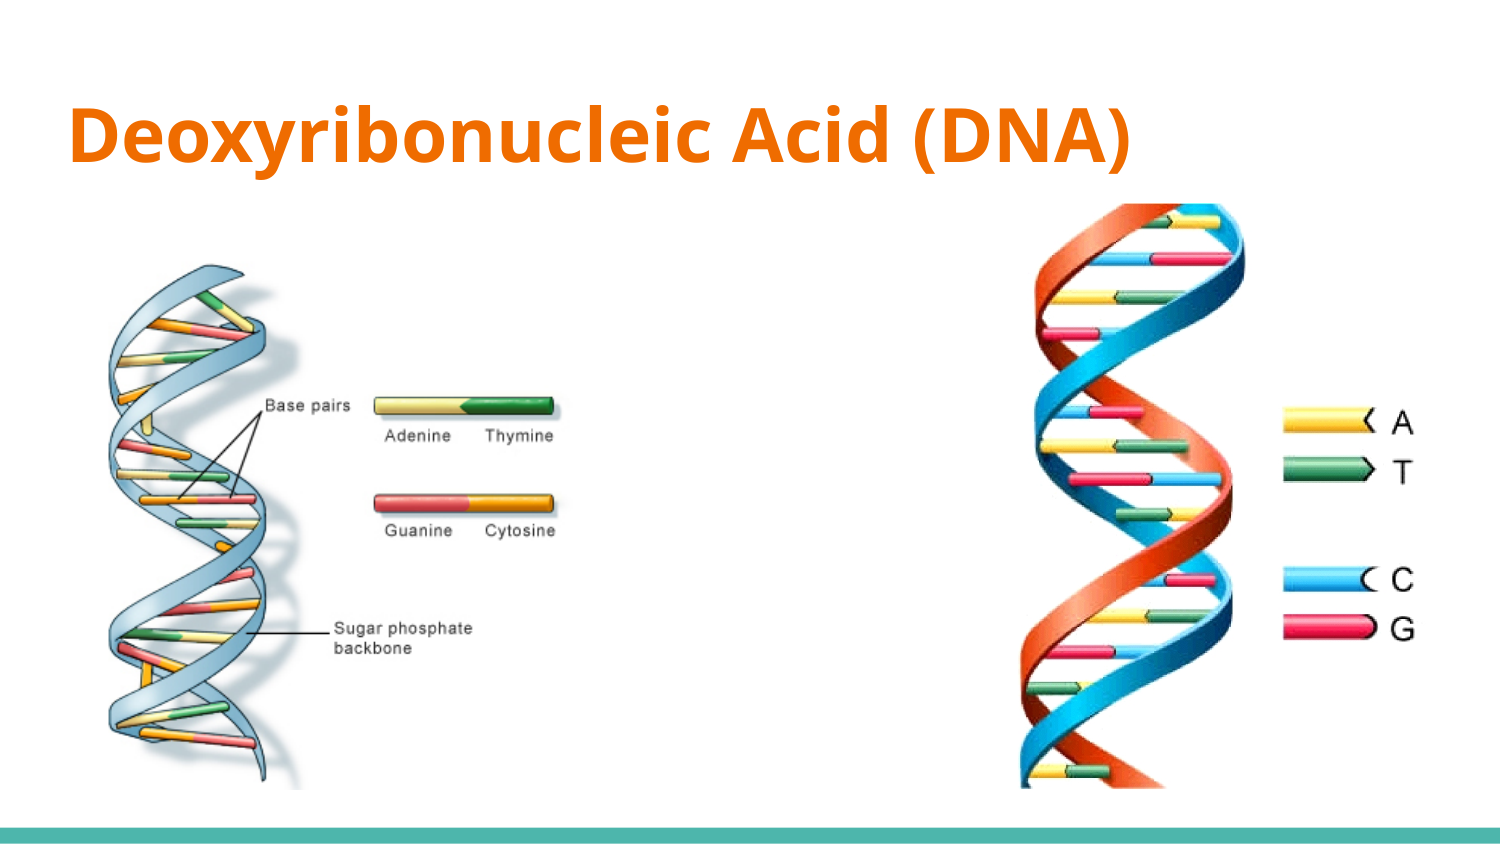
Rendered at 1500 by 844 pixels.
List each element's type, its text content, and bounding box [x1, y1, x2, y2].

title Deoxyribonucleic Acid (DNA) [51, 72, 1449, 189]
picture [1000, 203, 1449, 790]
picture [24, 214, 630, 790]
